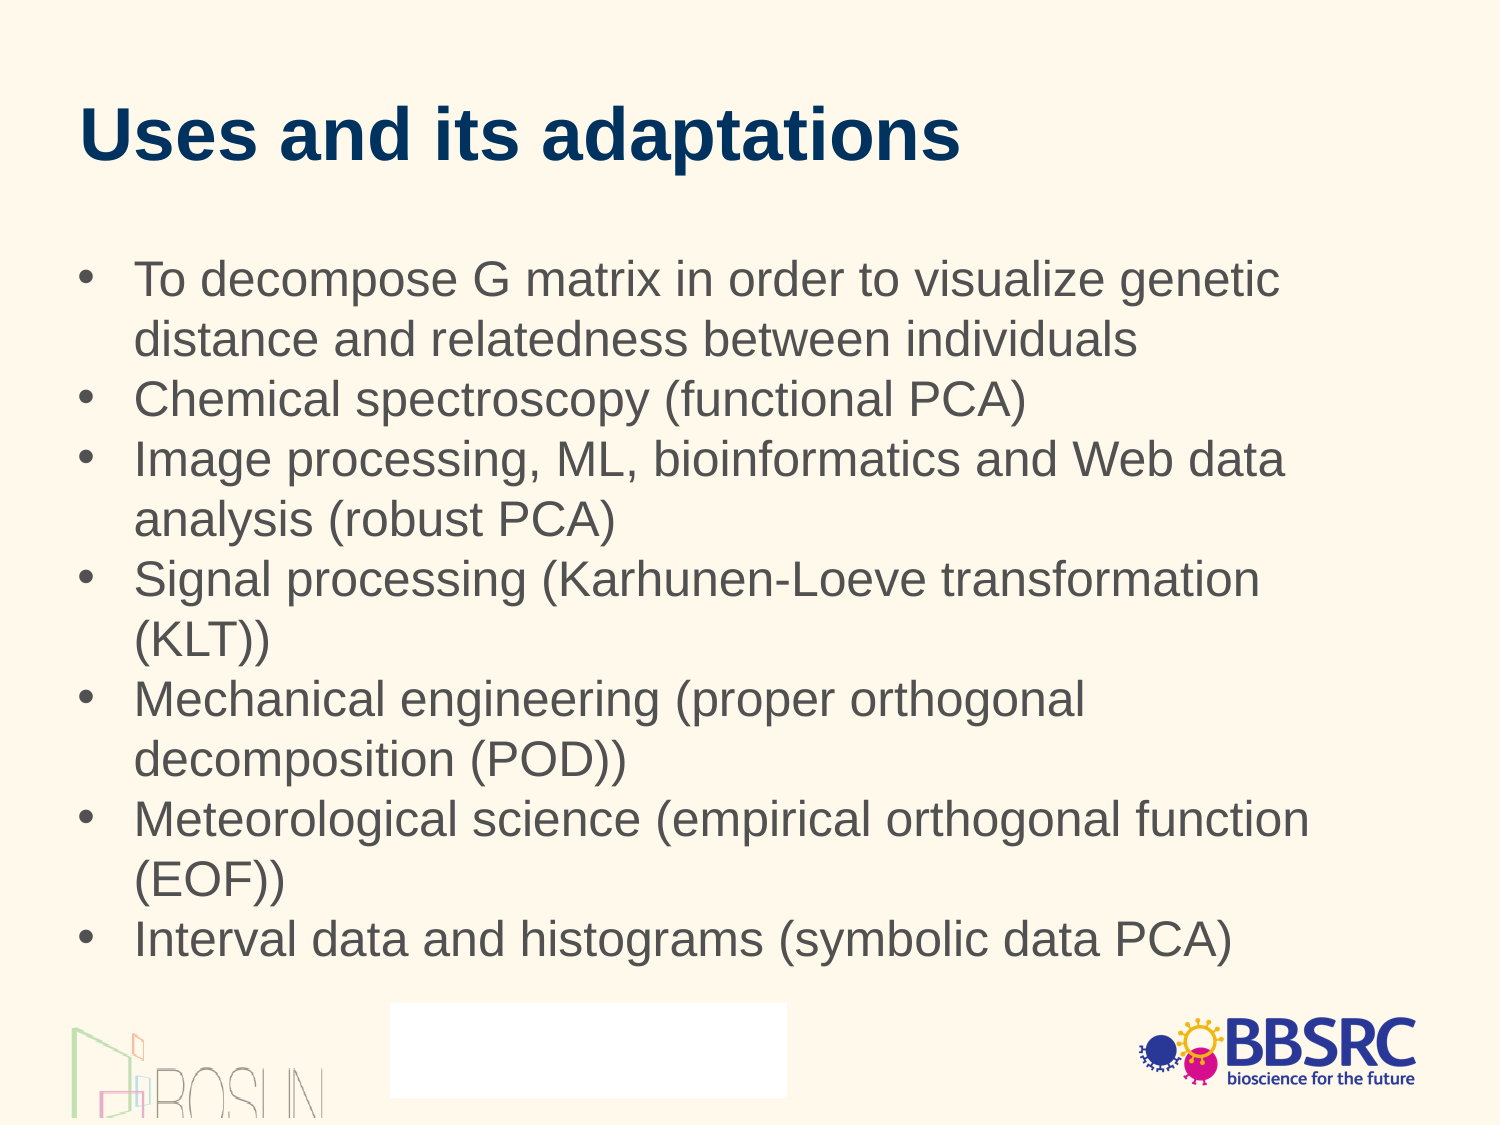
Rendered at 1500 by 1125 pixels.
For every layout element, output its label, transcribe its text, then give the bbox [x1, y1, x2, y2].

text_box To decompose G matrix in order to visualize genetic distance and relatedness between individuals Chemical spectroscopy (functional PCA) Image processing, ML, bioinformatics and Web data analysis (robust PCA) Signal processing (Karhunen-Loeve transformation (KLT)) Mechanical engineering (proper orthogonal decomposition (POD)) Meteorological science (empirical orthogonal function (EOF)) Interval data and histograms (symbolic data PCA) [62, 239, 1425, 927]
picture [1137, 1014, 1416, 1092]
text_box Uses and its adaptations [64, 78, 1425, 185]
picture [64, 969, 336, 1118]
